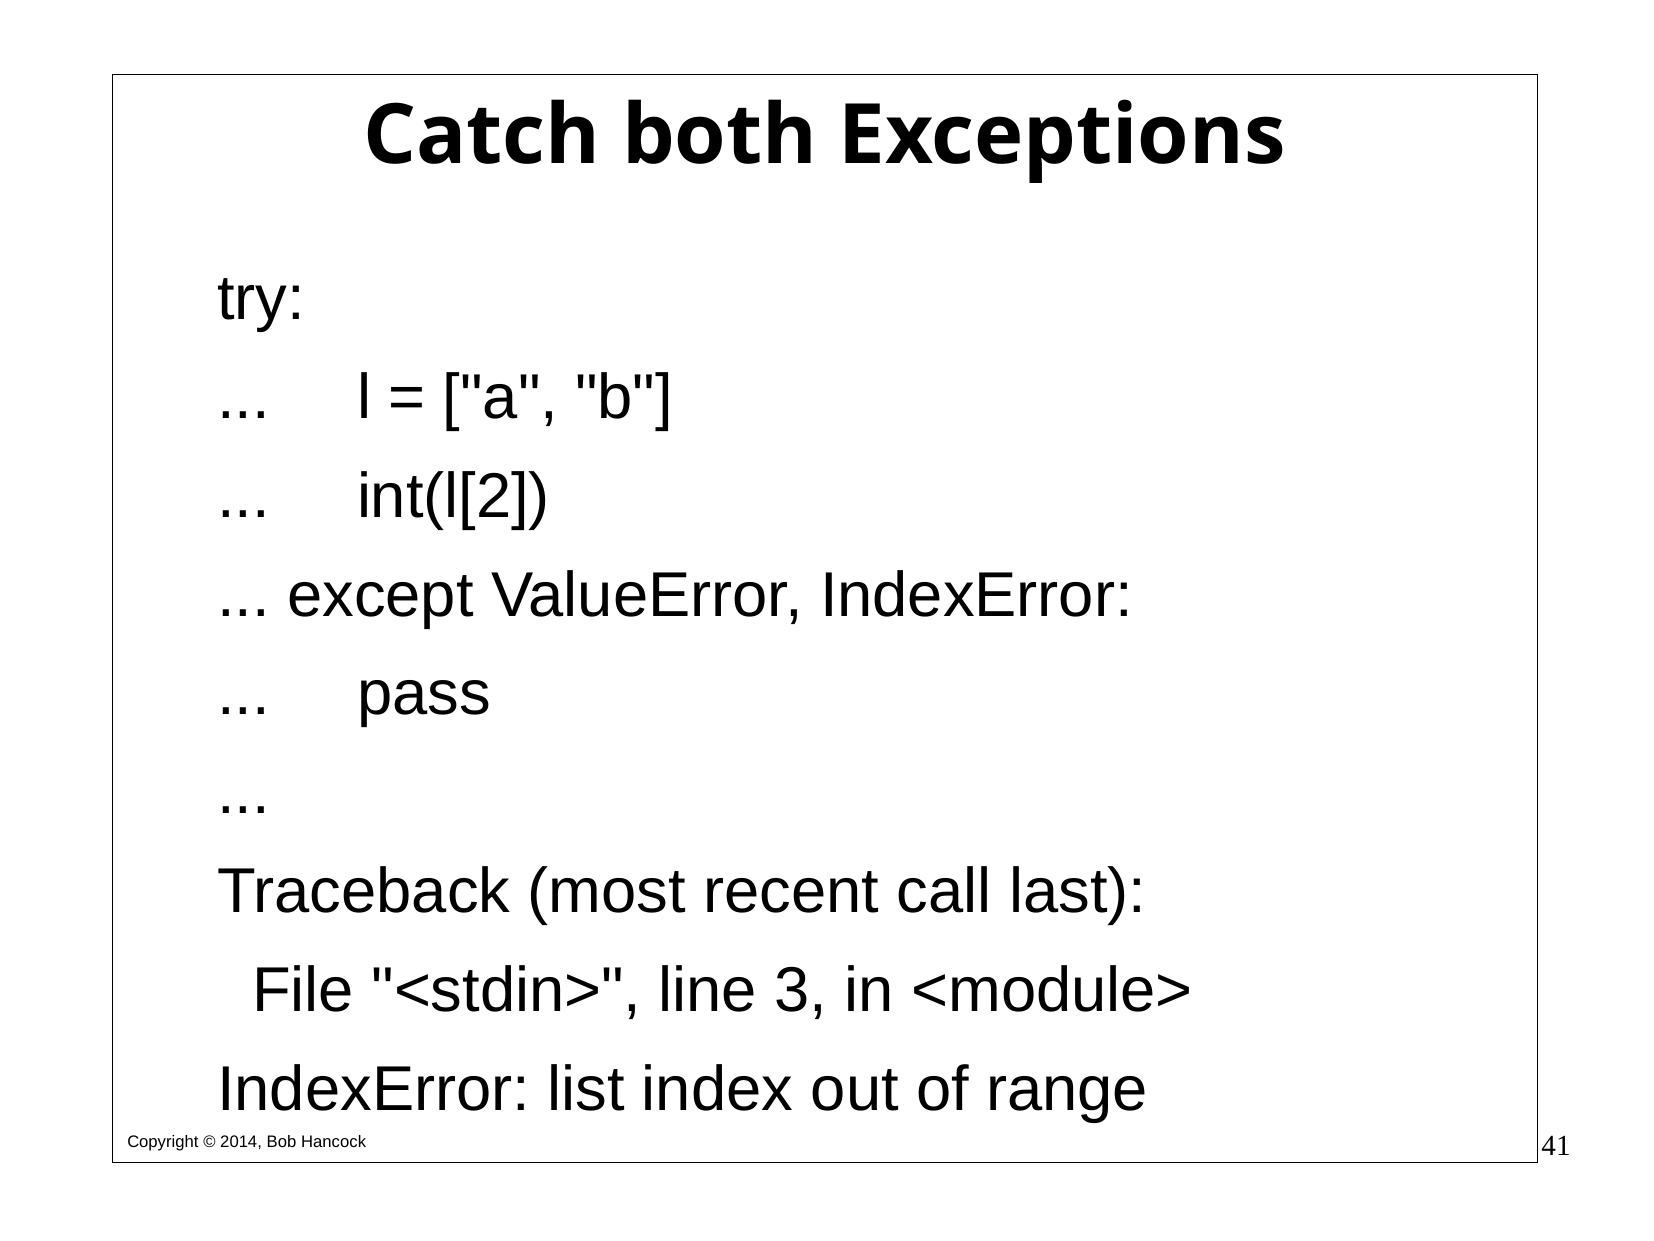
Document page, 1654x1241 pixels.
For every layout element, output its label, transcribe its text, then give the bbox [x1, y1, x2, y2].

text_box Copyright © 2014, Bob Hancock [112, 1125, 382, 1159]
list try: ... l = ["a", "b"] ... int(l[2]) ... except ValueError, IndexError: ... pass ... Traceback (most recent call last): File "<stdin>", line 3, in <module> IndexError: list index out of range [150, 262, 1501, 1126]
title Catch both Exceptions [112, 75, 1538, 188]
